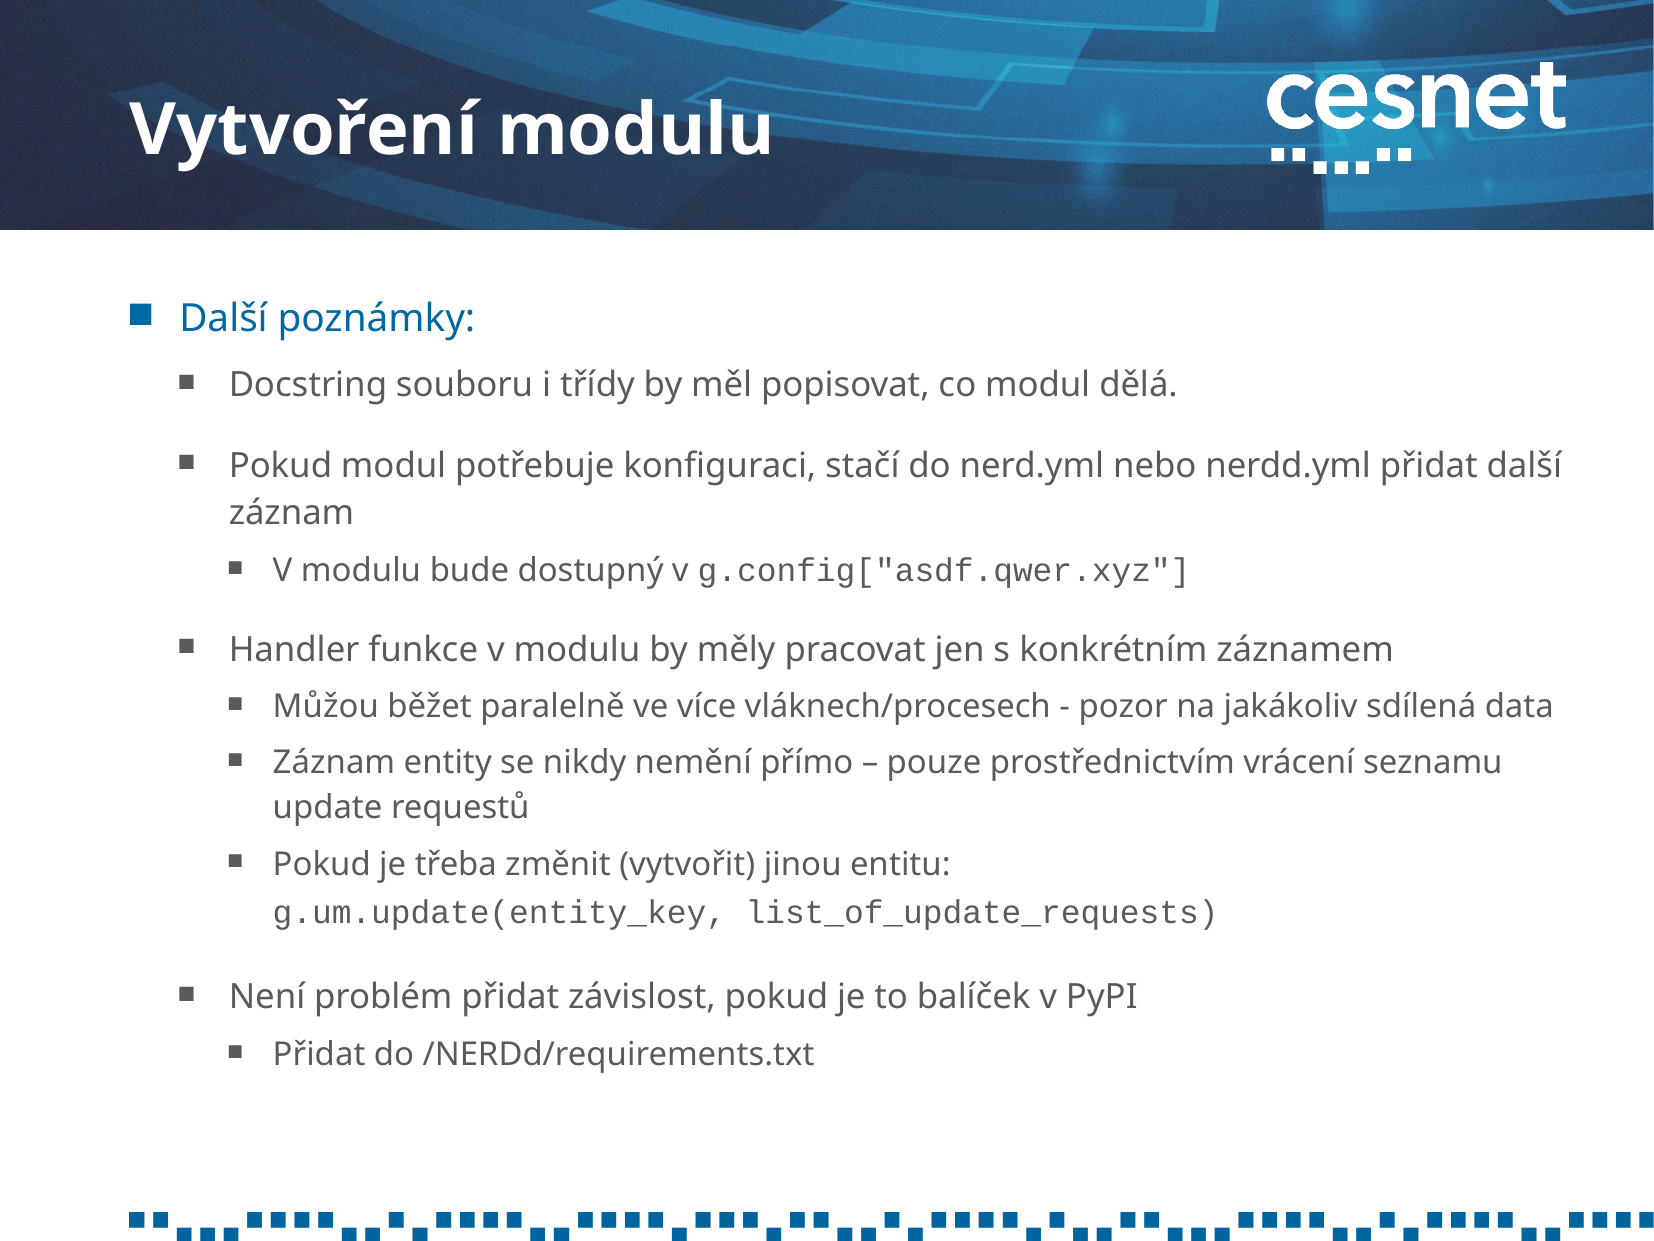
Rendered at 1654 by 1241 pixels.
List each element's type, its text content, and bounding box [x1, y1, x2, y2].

list Další poznámky: Docstring souboru i třídy by měl popisovat, co modul dělá. Pokud modul potřebuje konfiguraci, stačí do nerd.yml nebo nerdd.yml přidat další záznam V modulu bude dostupný v g.config["asdf.qwer.xyz"] Handler funkce v modulu by měly pracovat jen s konkrétním záznamem Můžou běžet paralelně ve více vláknech/procesech - pozor na jakákoliv sdílená data Záznam entity se nikdy nemění přímo – pouze prostřednictvím vrácení seznamu update requestů Pokud je třeba změnit (vytvořit) jinou entitu: g.um.update(entity_key, list_of_update_requests) Není problém přidat závislost, pokud je to balíček v PyPI Přidat do /NERDd/requirements.txt [129, 290, 1571, 1123]
title Vytvoření modulu [129, 15, 1229, 223]
picture [1266, 62, 1567, 174]
picture [129, 1212, 1654, 1241]
